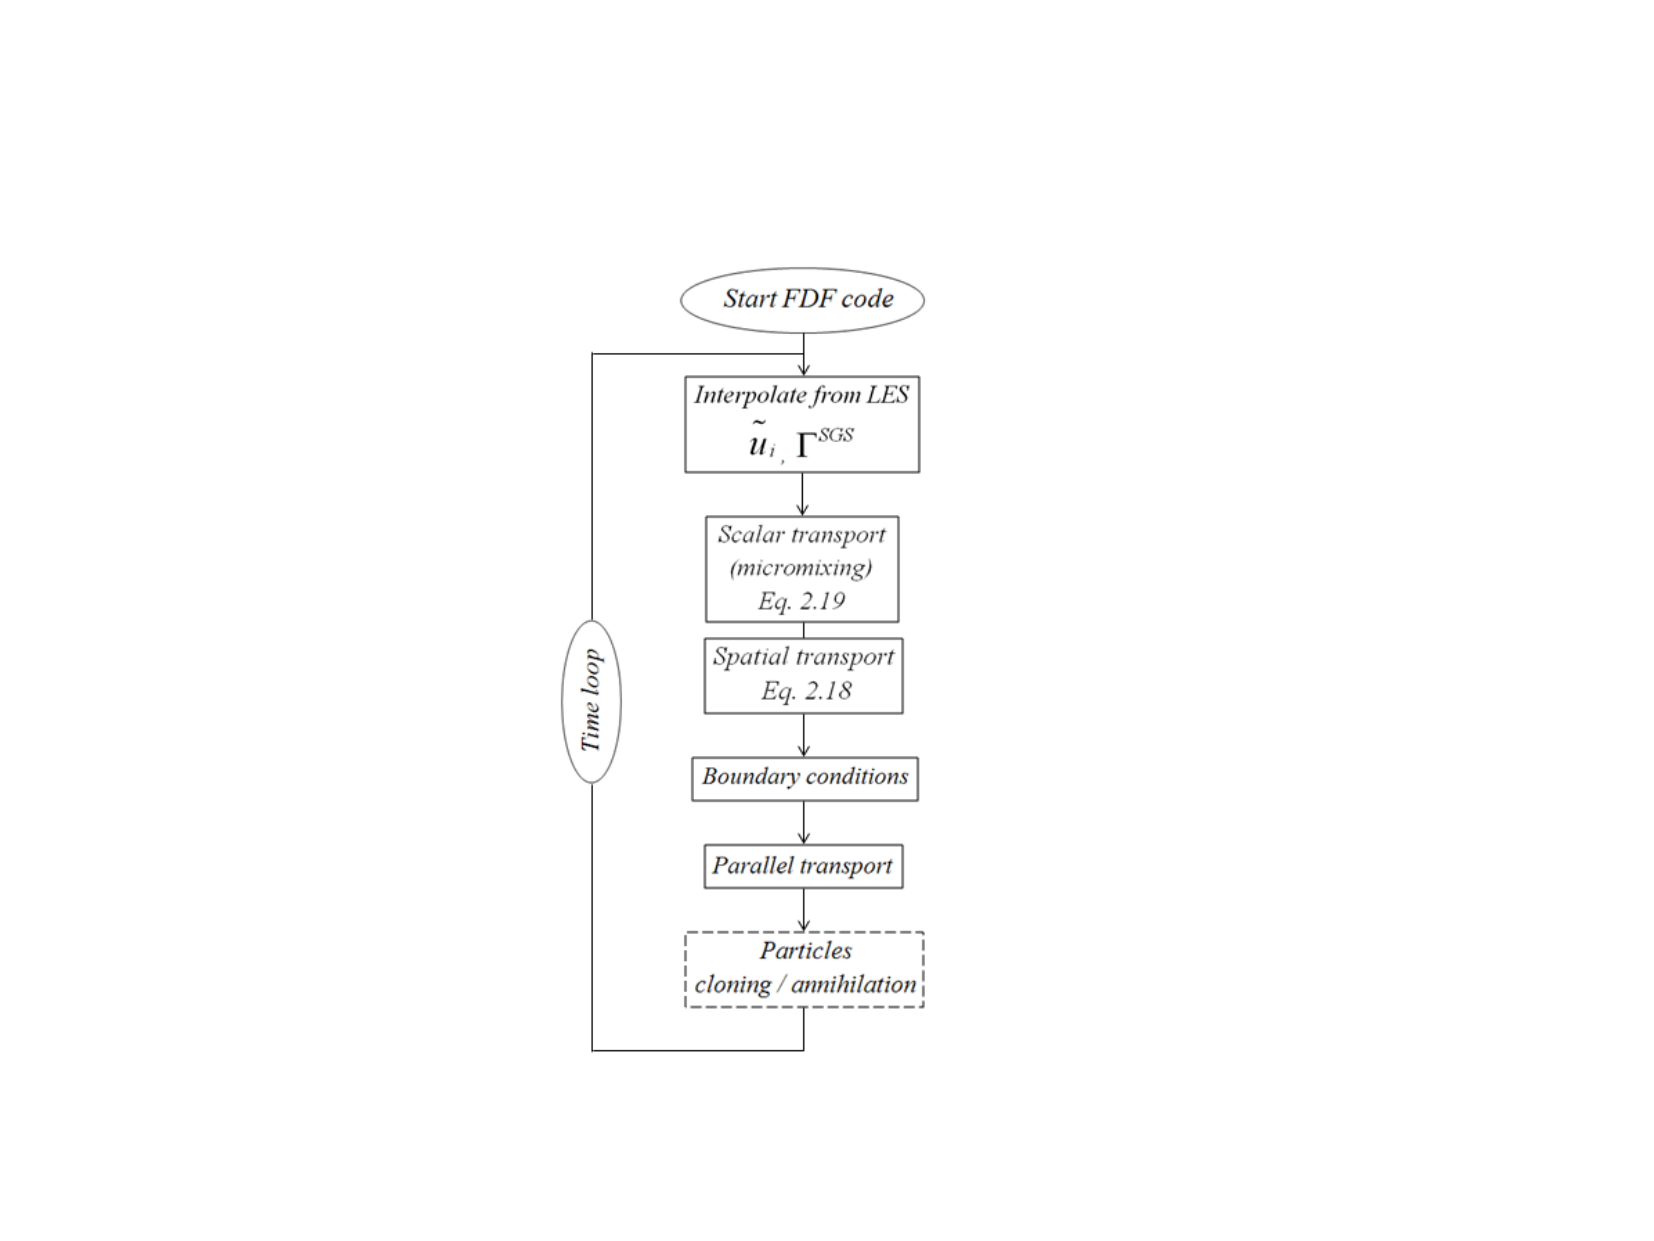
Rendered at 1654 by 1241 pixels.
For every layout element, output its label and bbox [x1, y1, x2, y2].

picture [546, 255, 954, 1071]
